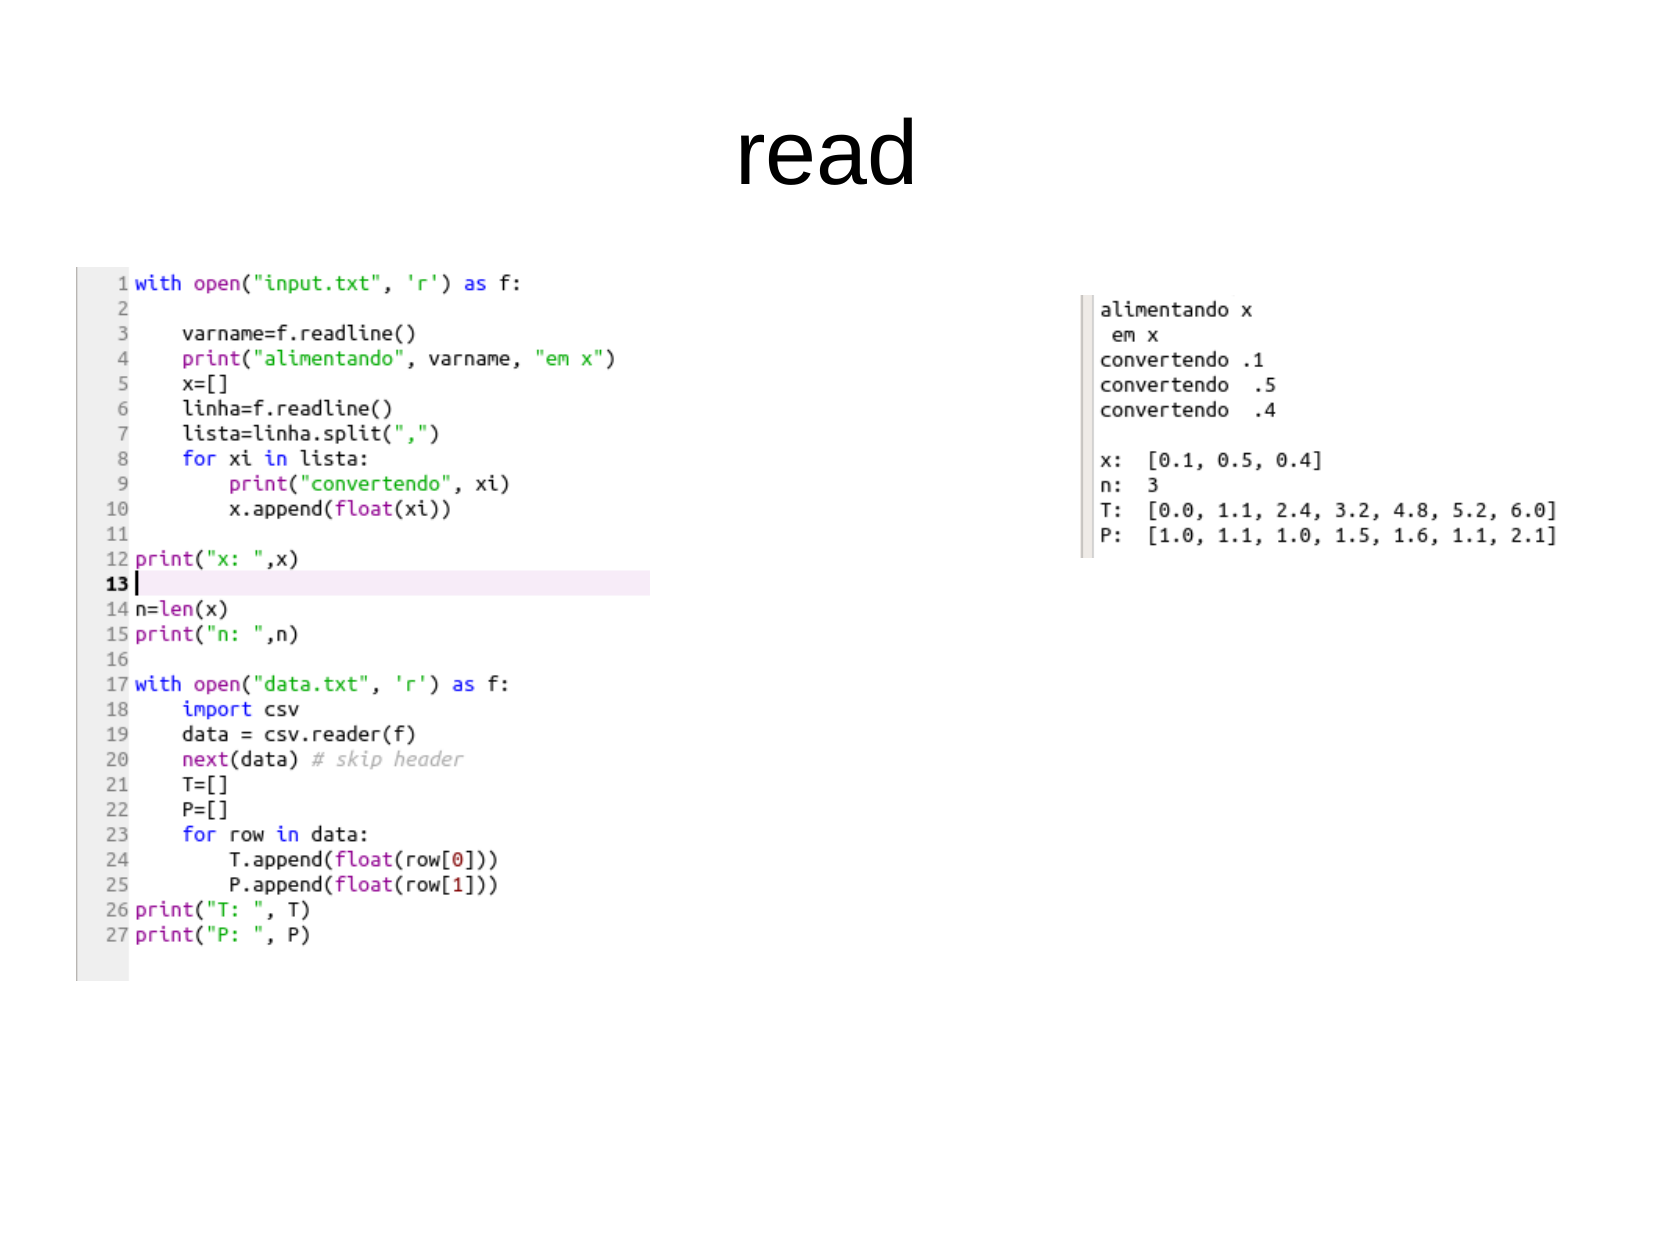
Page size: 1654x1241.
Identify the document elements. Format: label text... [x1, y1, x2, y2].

picture [76, 267, 650, 981]
title read [82, 49, 1571, 257]
picture [1080, 295, 1571, 558]
